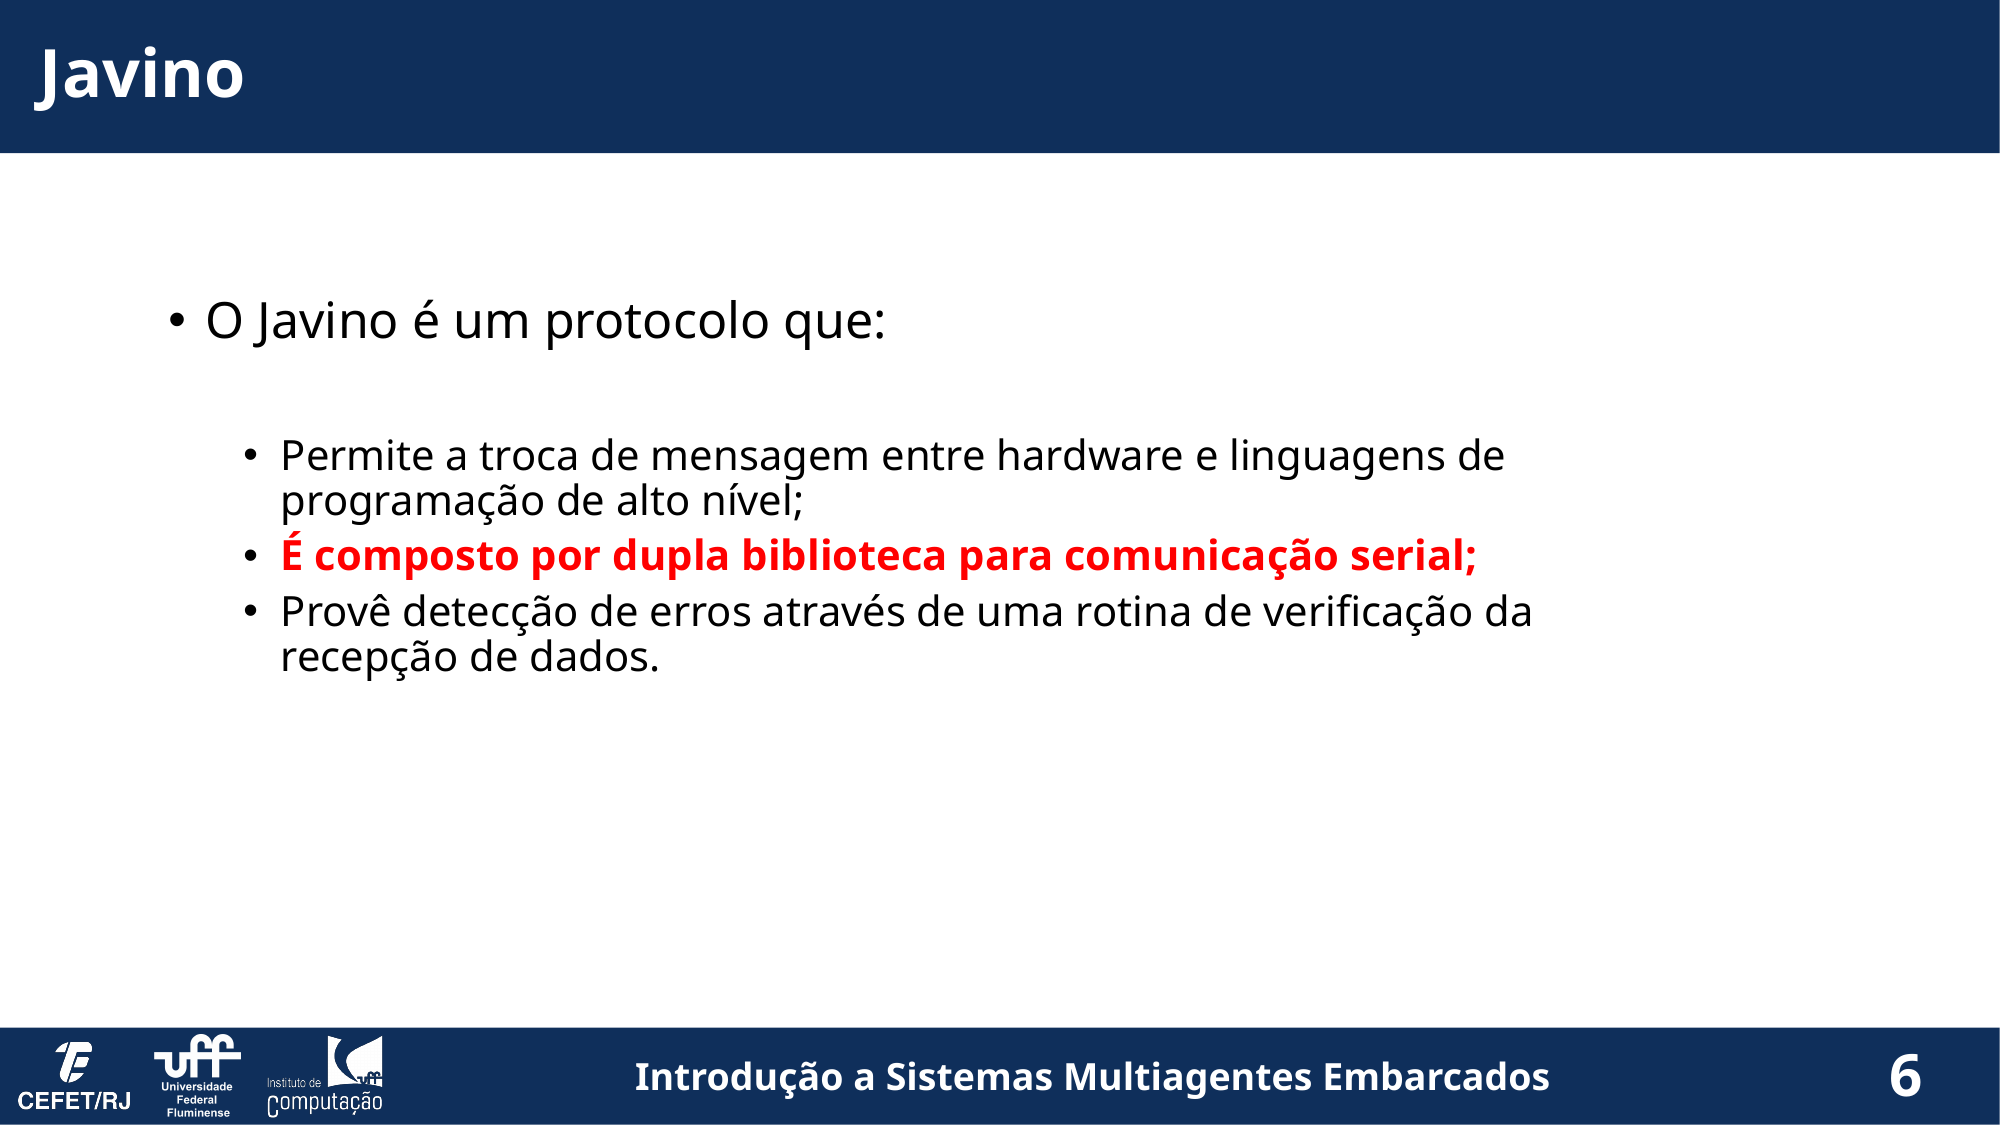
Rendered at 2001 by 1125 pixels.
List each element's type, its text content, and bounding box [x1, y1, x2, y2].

picture [153, 1063, 242, 1122]
text_box Javino [25, 23, 2000, 119]
text_box O Javino é um protocolo que: Permite a troca de mensagem entre hardware e linguagens de programação de alto nível; É composto por dupla biblioteca para comunicação serial; Provê detecção de erros através de uma rotina de verificação da recepção de dados. [153, 287, 1654, 1063]
picture [265, 1063, 384, 1118]
picture [18, 1021, 130, 1125]
